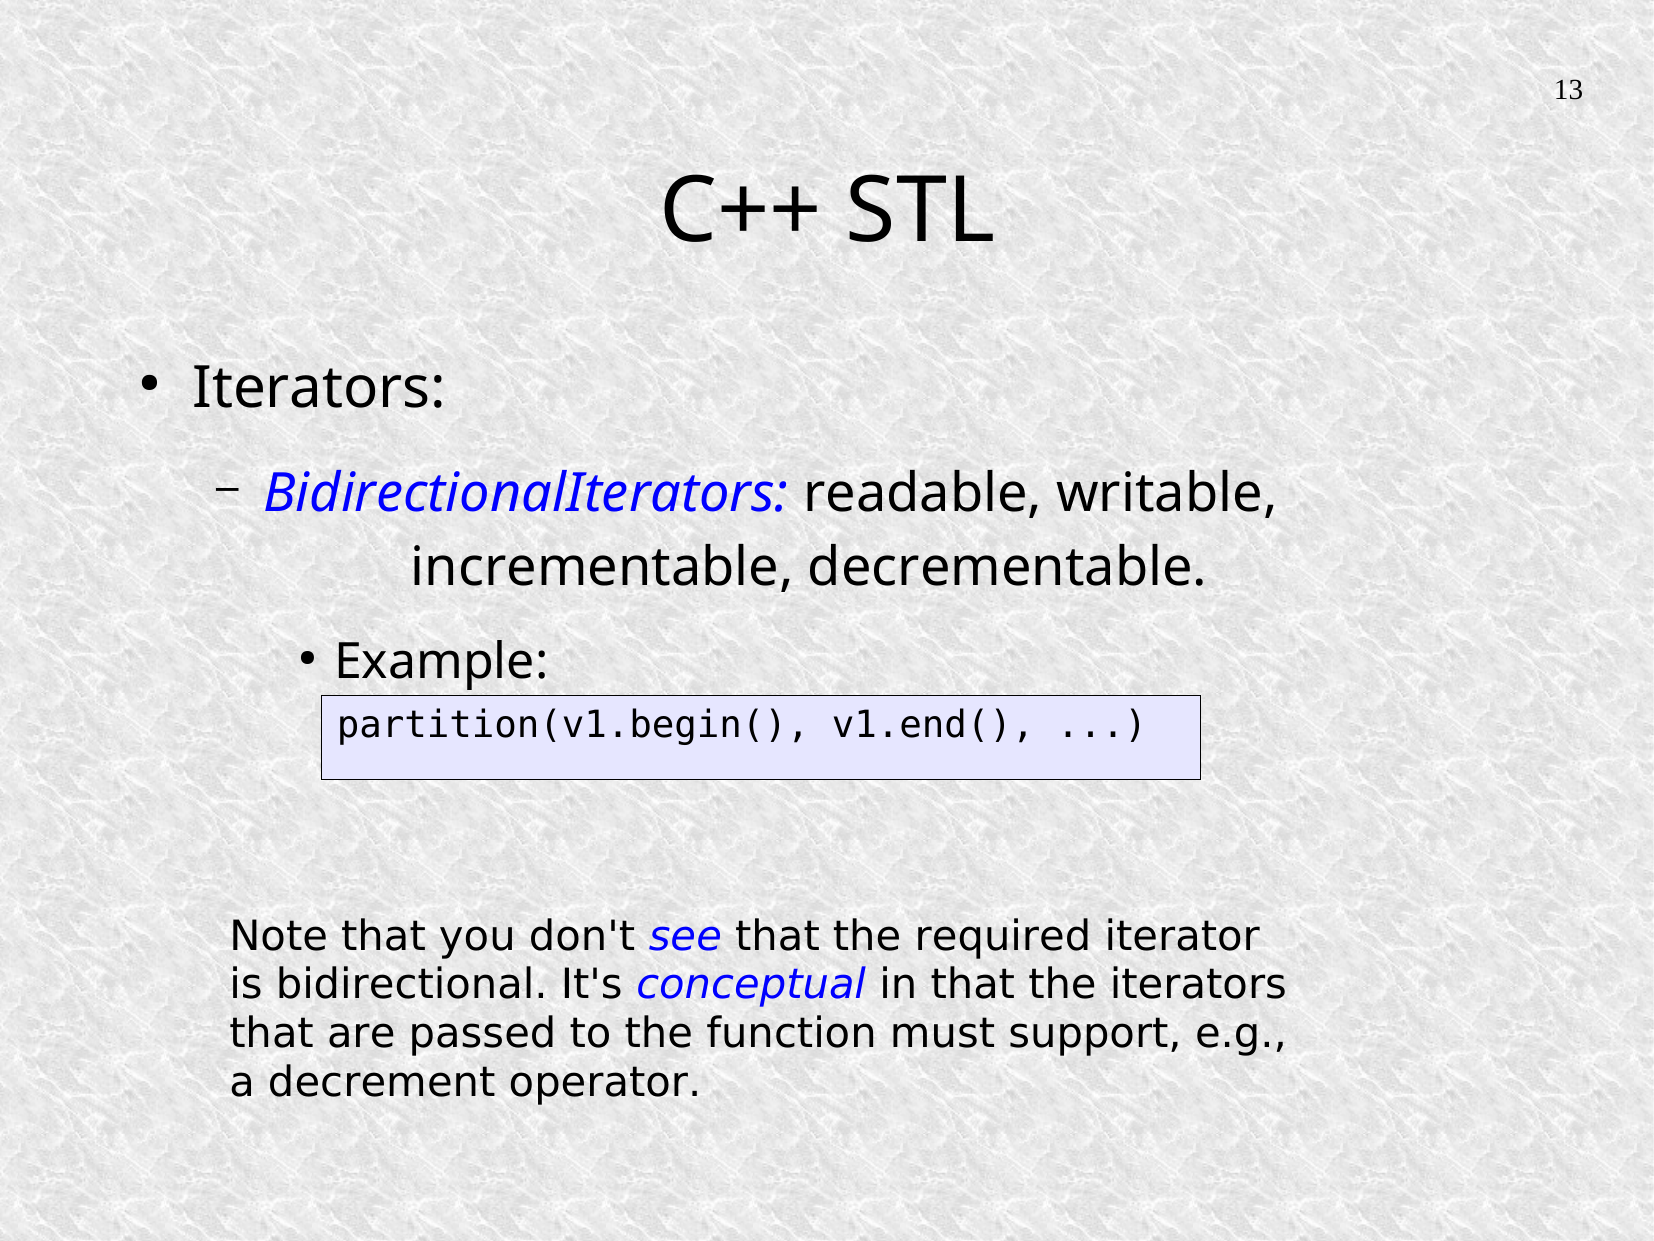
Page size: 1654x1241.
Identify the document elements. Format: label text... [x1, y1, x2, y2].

list Iterators: BidirectionalIterators: readable, writable, incrementable, decrementable. Example: [121, 344, 1534, 1127]
picture [0, 0, 1654, 1241]
text_box partition(v1.begin(), v1.end(), ...) [336, 703, 1147, 749]
text_box Note that you don't see that the required iterator is bidirectional. It's conceptual in that the iterators that are passed to the function must support, e.g., a decrement operator. [229, 911, 1288, 1106]
title C++ STL [121, 102, 1534, 311]
